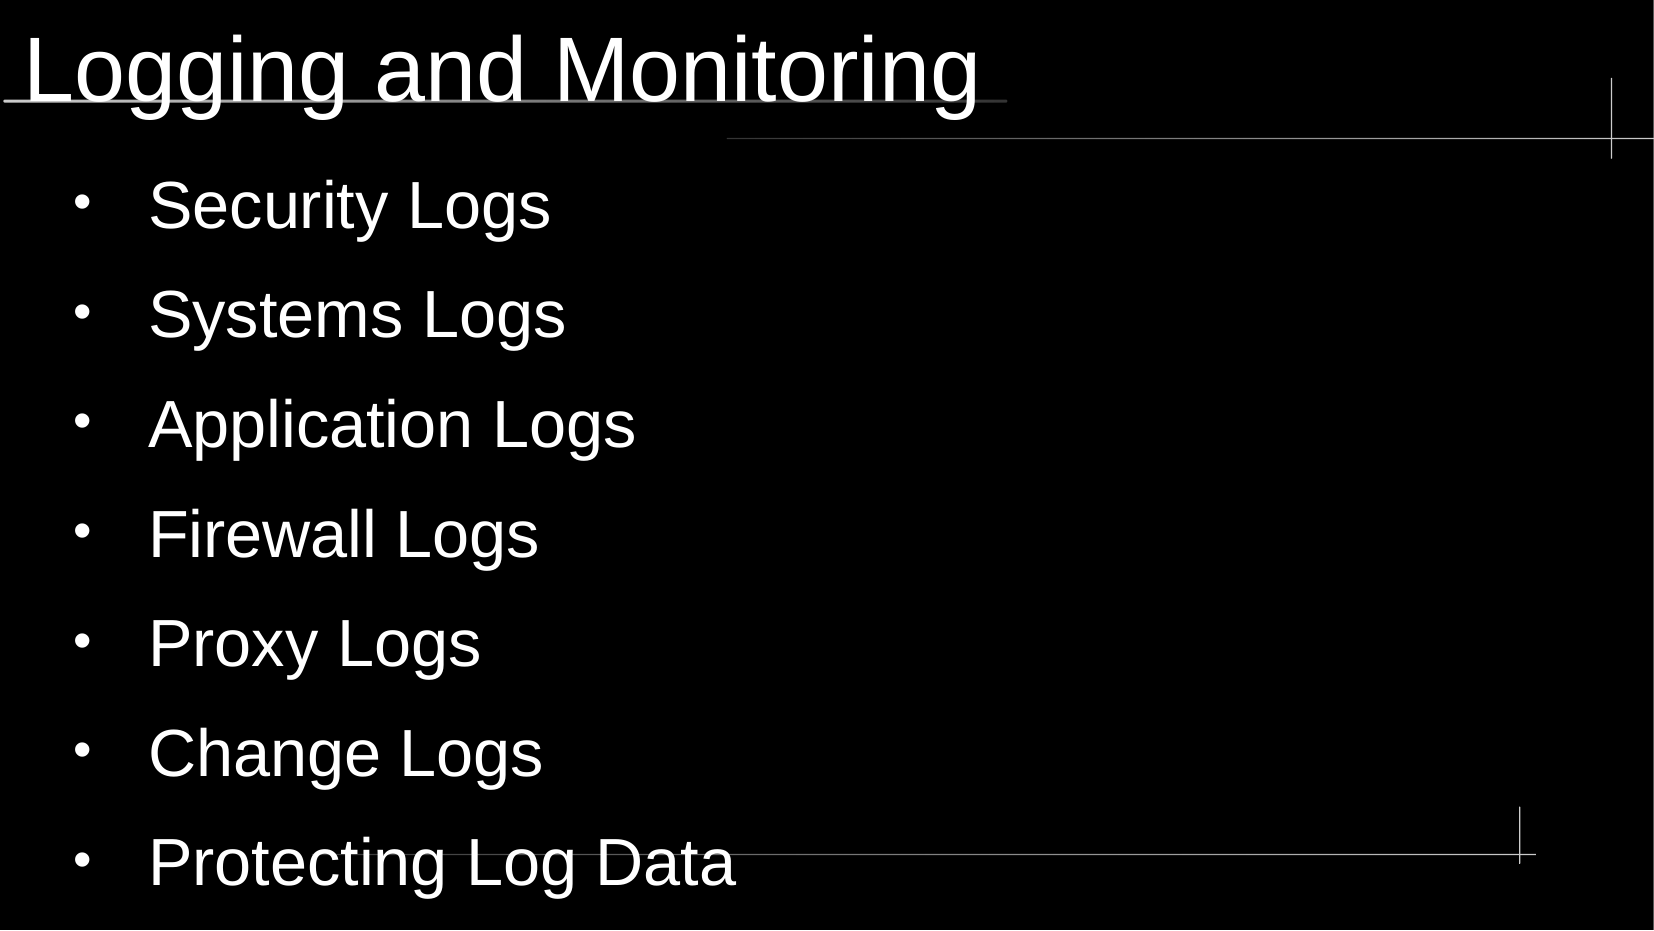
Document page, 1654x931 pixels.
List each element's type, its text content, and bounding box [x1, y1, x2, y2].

list Security Logs Systems Logs Application Logs Firewall Logs Proxy Logs Change Logs Protecting Log Data [73, 161, 1562, 931]
title Logging and Monitoring [23, 9, 1589, 121]
